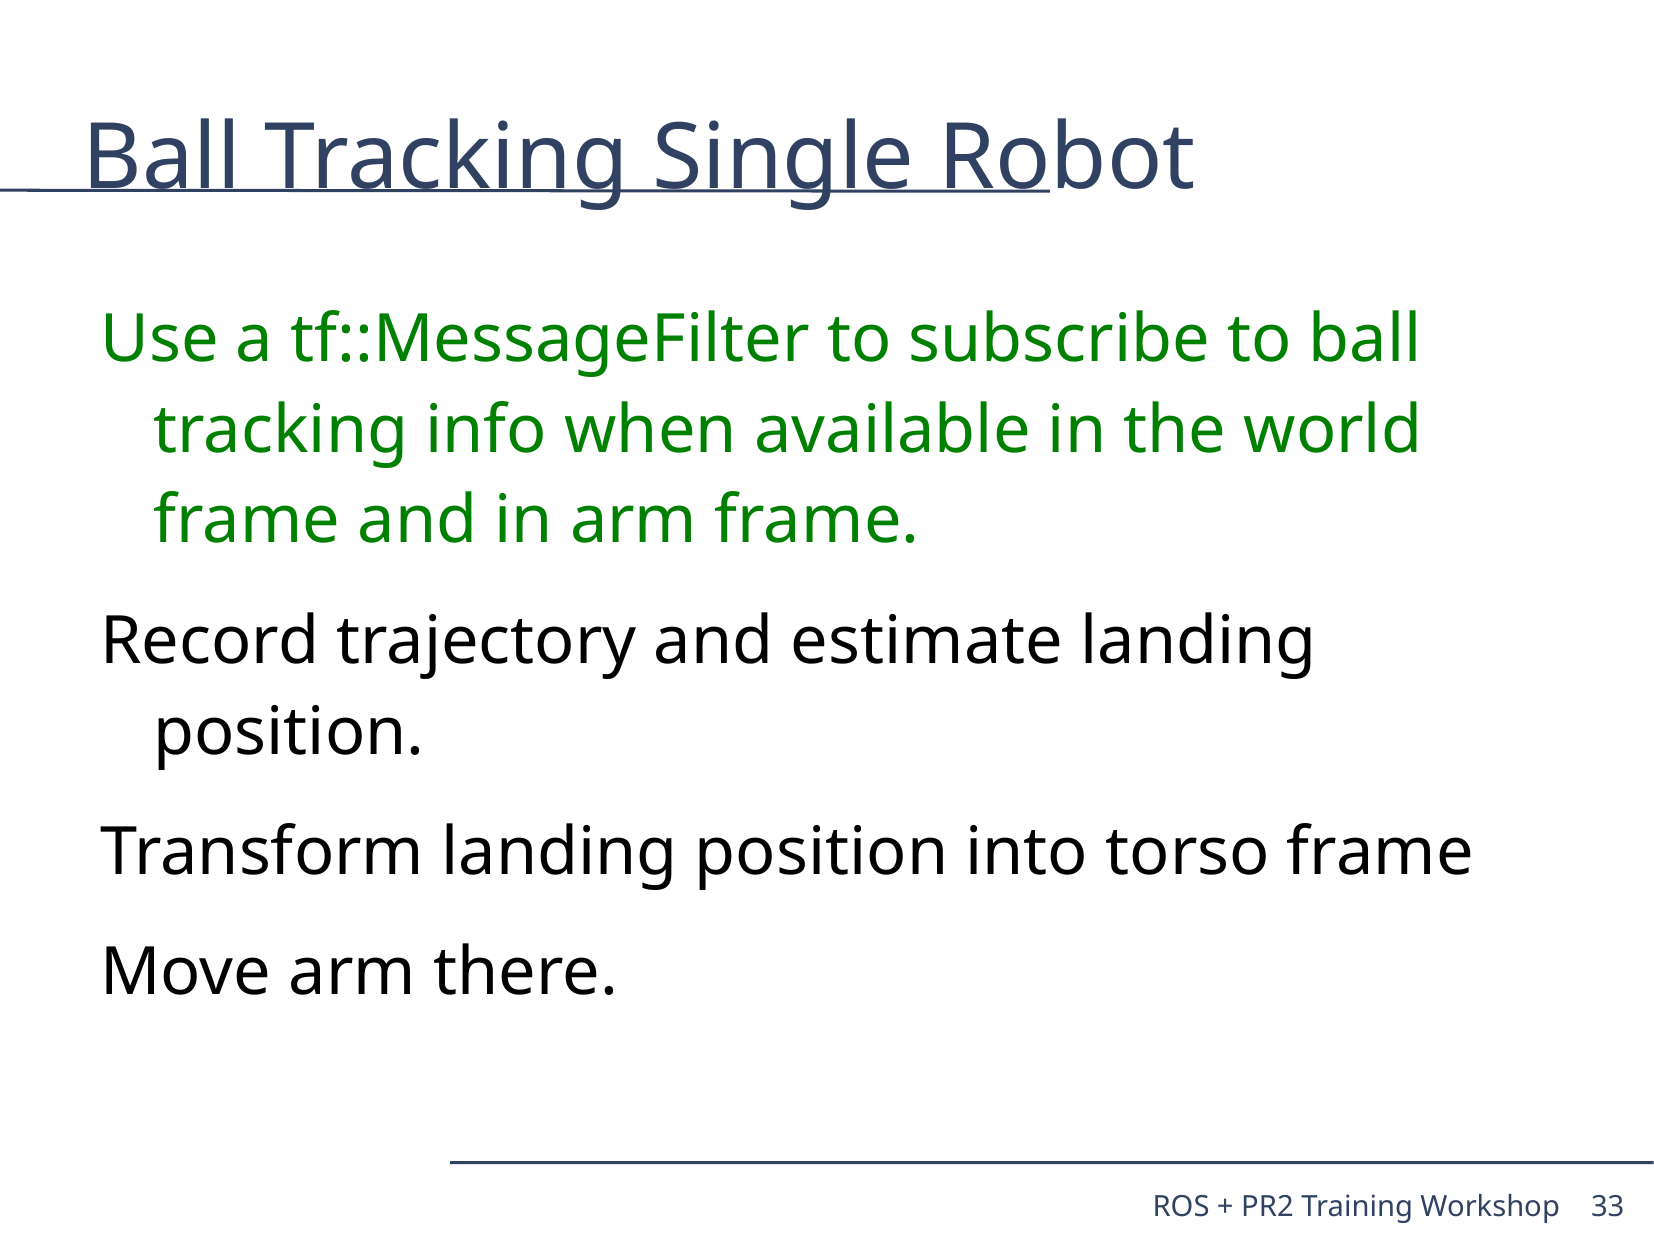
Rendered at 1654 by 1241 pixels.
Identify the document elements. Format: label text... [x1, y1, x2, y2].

title Ball Tracking Single Robot [82, 56, 1571, 250]
list Use a tf::MessageFilter to subscribe to ball tracking info when available in the world frame and in arm frame. Record trajectory and estimate landing position. Transform landing position into torso frame Move arm there. [82, 290, 1571, 1109]
